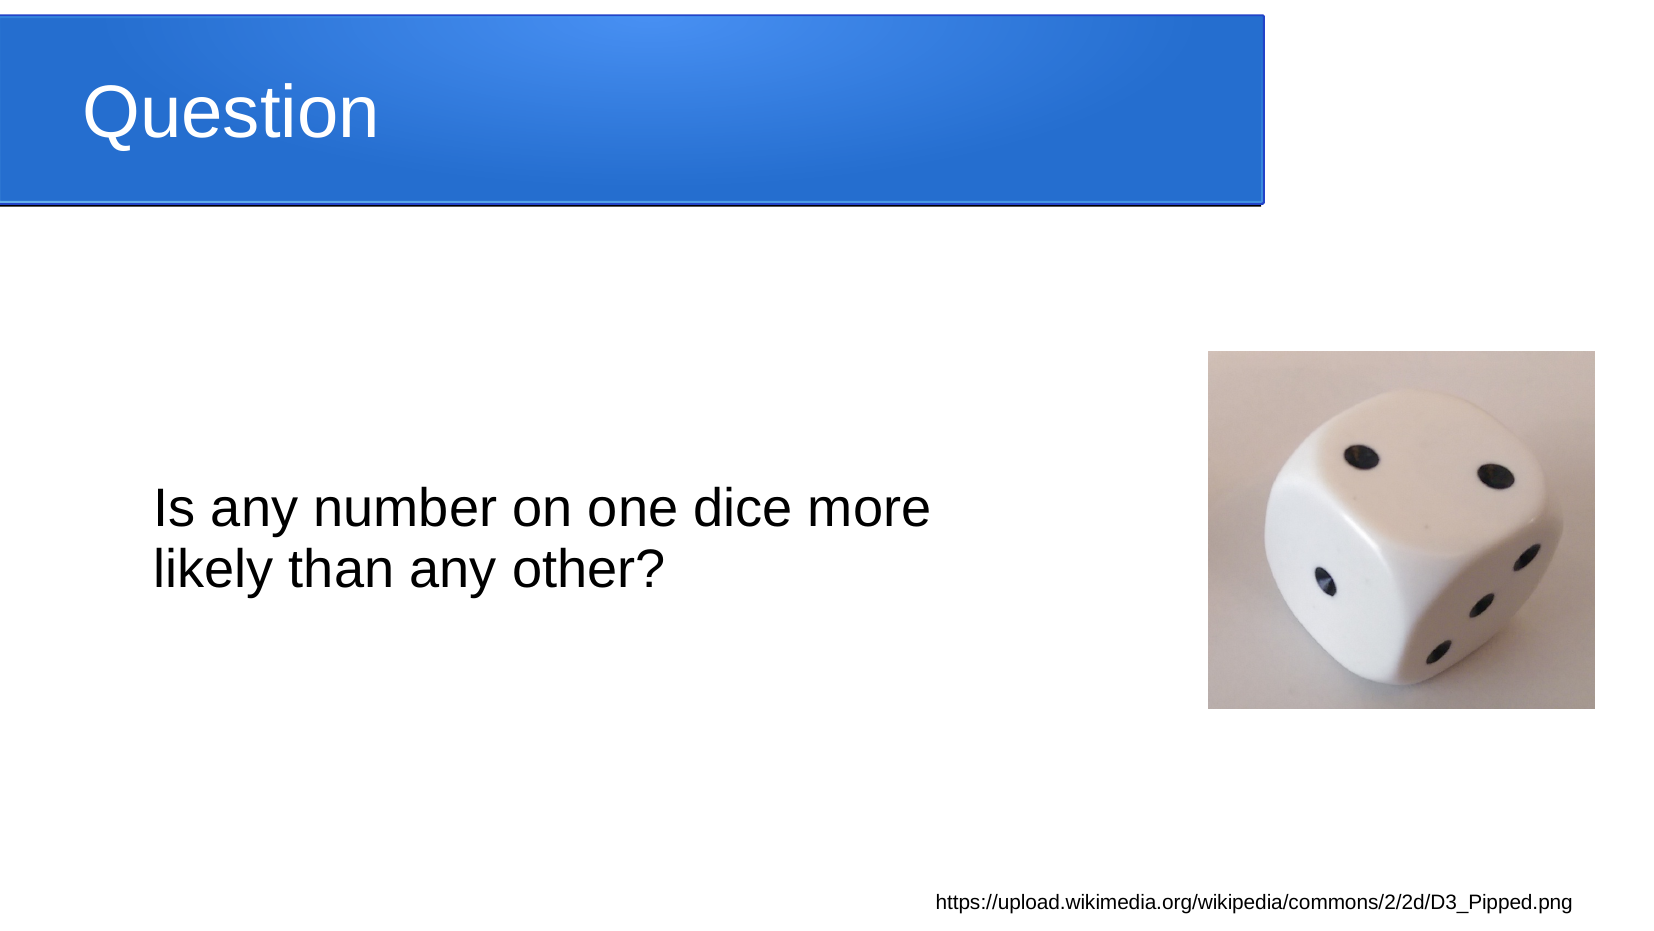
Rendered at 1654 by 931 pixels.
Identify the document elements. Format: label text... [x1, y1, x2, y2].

picture [1208, 351, 1595, 709]
title Question [82, 35, 1235, 189]
list Is any number on one dice more likely than any other? [82, 224, 1040, 764]
text_box https://upload.wikimedia.org/wikipedia/commons/2/2d/D3_Pipped.png [920, 883, 1642, 922]
